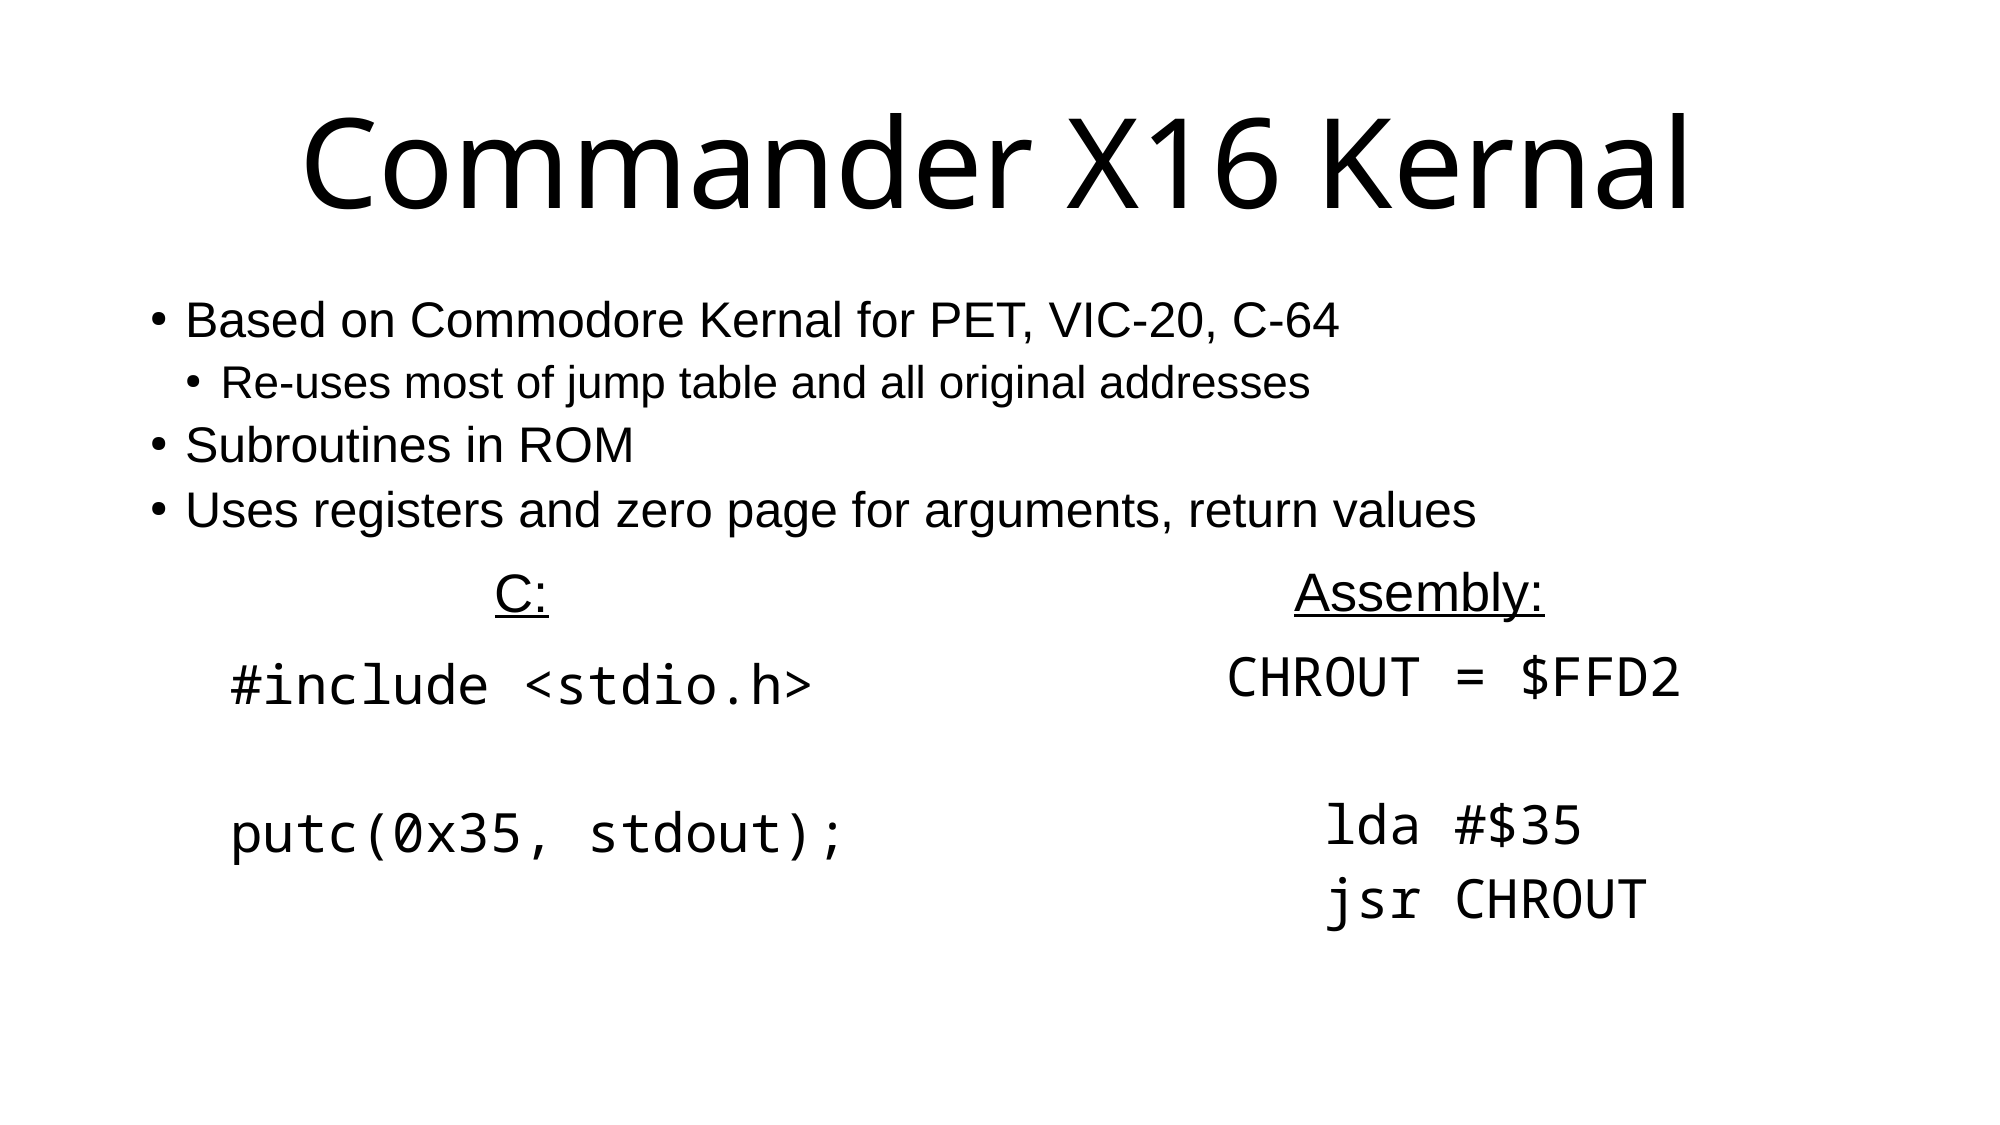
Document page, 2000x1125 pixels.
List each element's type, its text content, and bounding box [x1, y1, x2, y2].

text_box C: [480, 555, 761, 632]
text_box Based on Commodore Kernal for PET, VIC-20, C-64 Re-uses most of jump table and all original addresses Subroutines in ROM Uses registers and zero page for arguments, return values [135, 285, 1861, 546]
text_box CHROUT = $FFD2 lda #$35 jsr CHROUT [1211, 631, 1897, 1013]
text_box #include <stdio.h> putc(0x35, stdout); [215, 639, 901, 1021]
title Commander X16 Kernal [30, 59, 1966, 278]
text_box Assembly: [1279, 554, 1561, 631]
